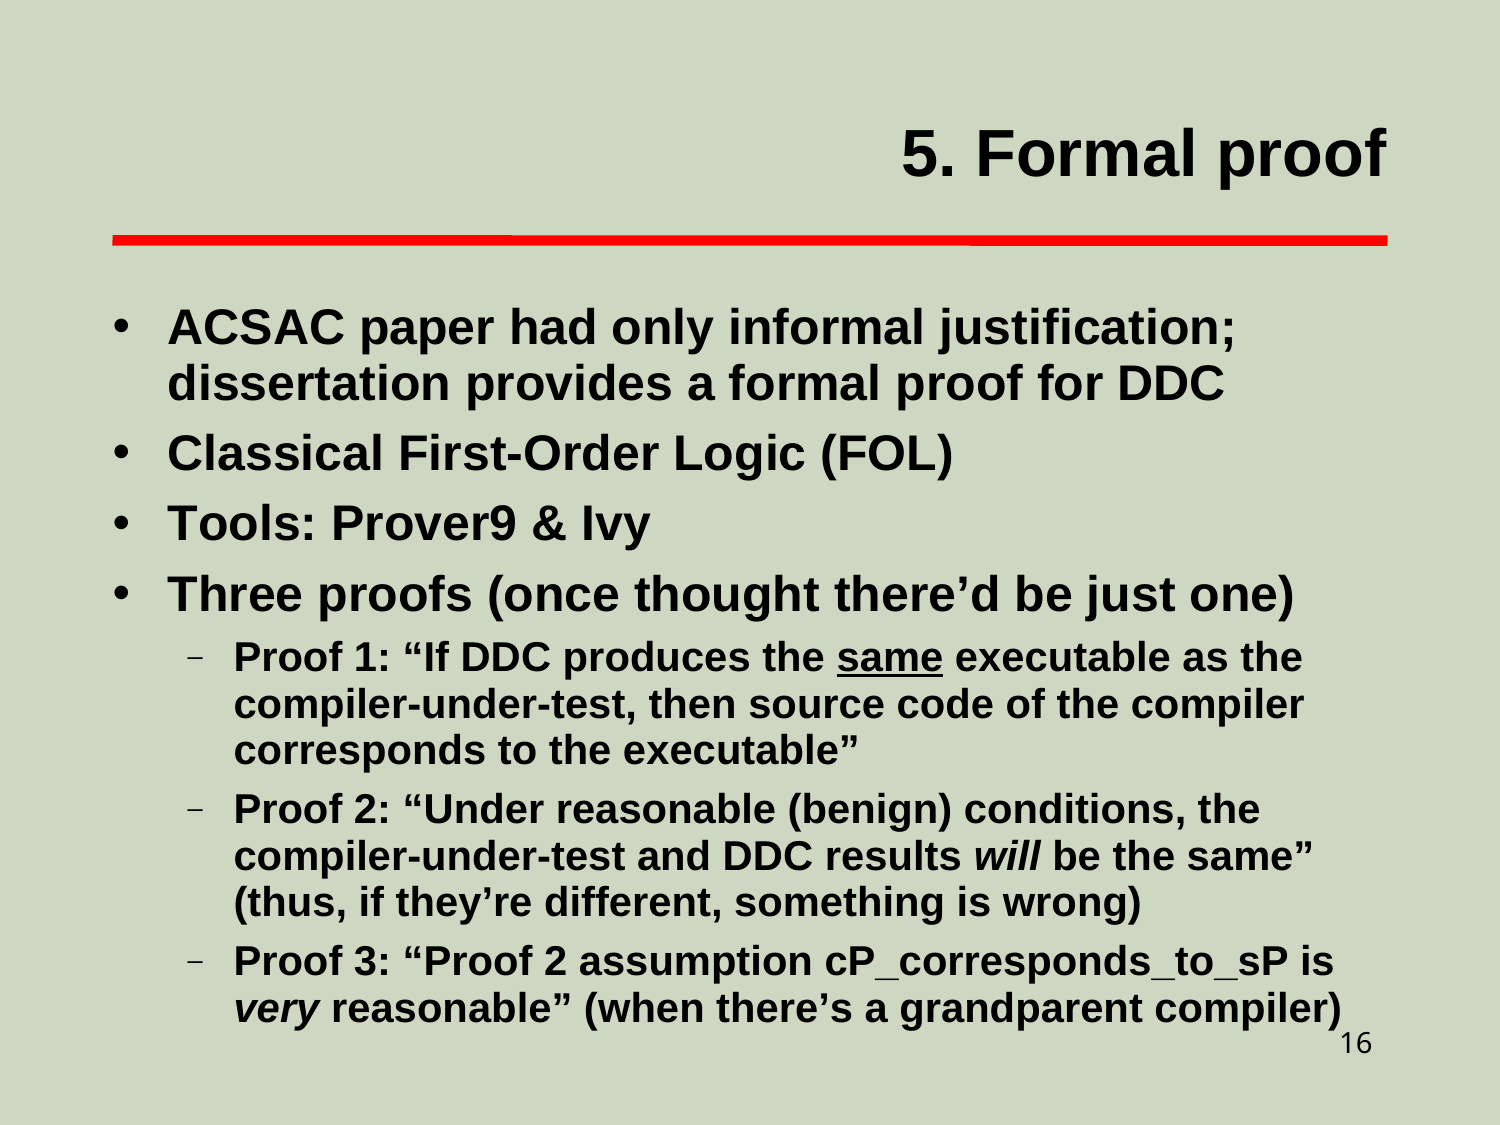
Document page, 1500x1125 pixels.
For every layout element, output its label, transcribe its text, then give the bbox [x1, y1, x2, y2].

title 5. Formal proof [124, 85, 1387, 223]
list ACSAC paper had only informal justification; dissertation provides a formal proof for DDC Classical First-Order Logic (FOL) Tools: Prover9 & Ivy Three proofs (once thought there’d be just one) Proof 1: “If DDC produces the same executable as the compiler-under-test, then source code of the compiler corresponds to the executable” Proof 2: “Under reasonable (benign) conditions, the compiler-under-test and DDC results will be the same” (thus, if they’re different, something is wrong) Proof 3: “Proof 2 assumption cP_corresponds_to_sP is very reasonable” (when there’s a grandparent compiler) [112, 299, 1387, 1114]
